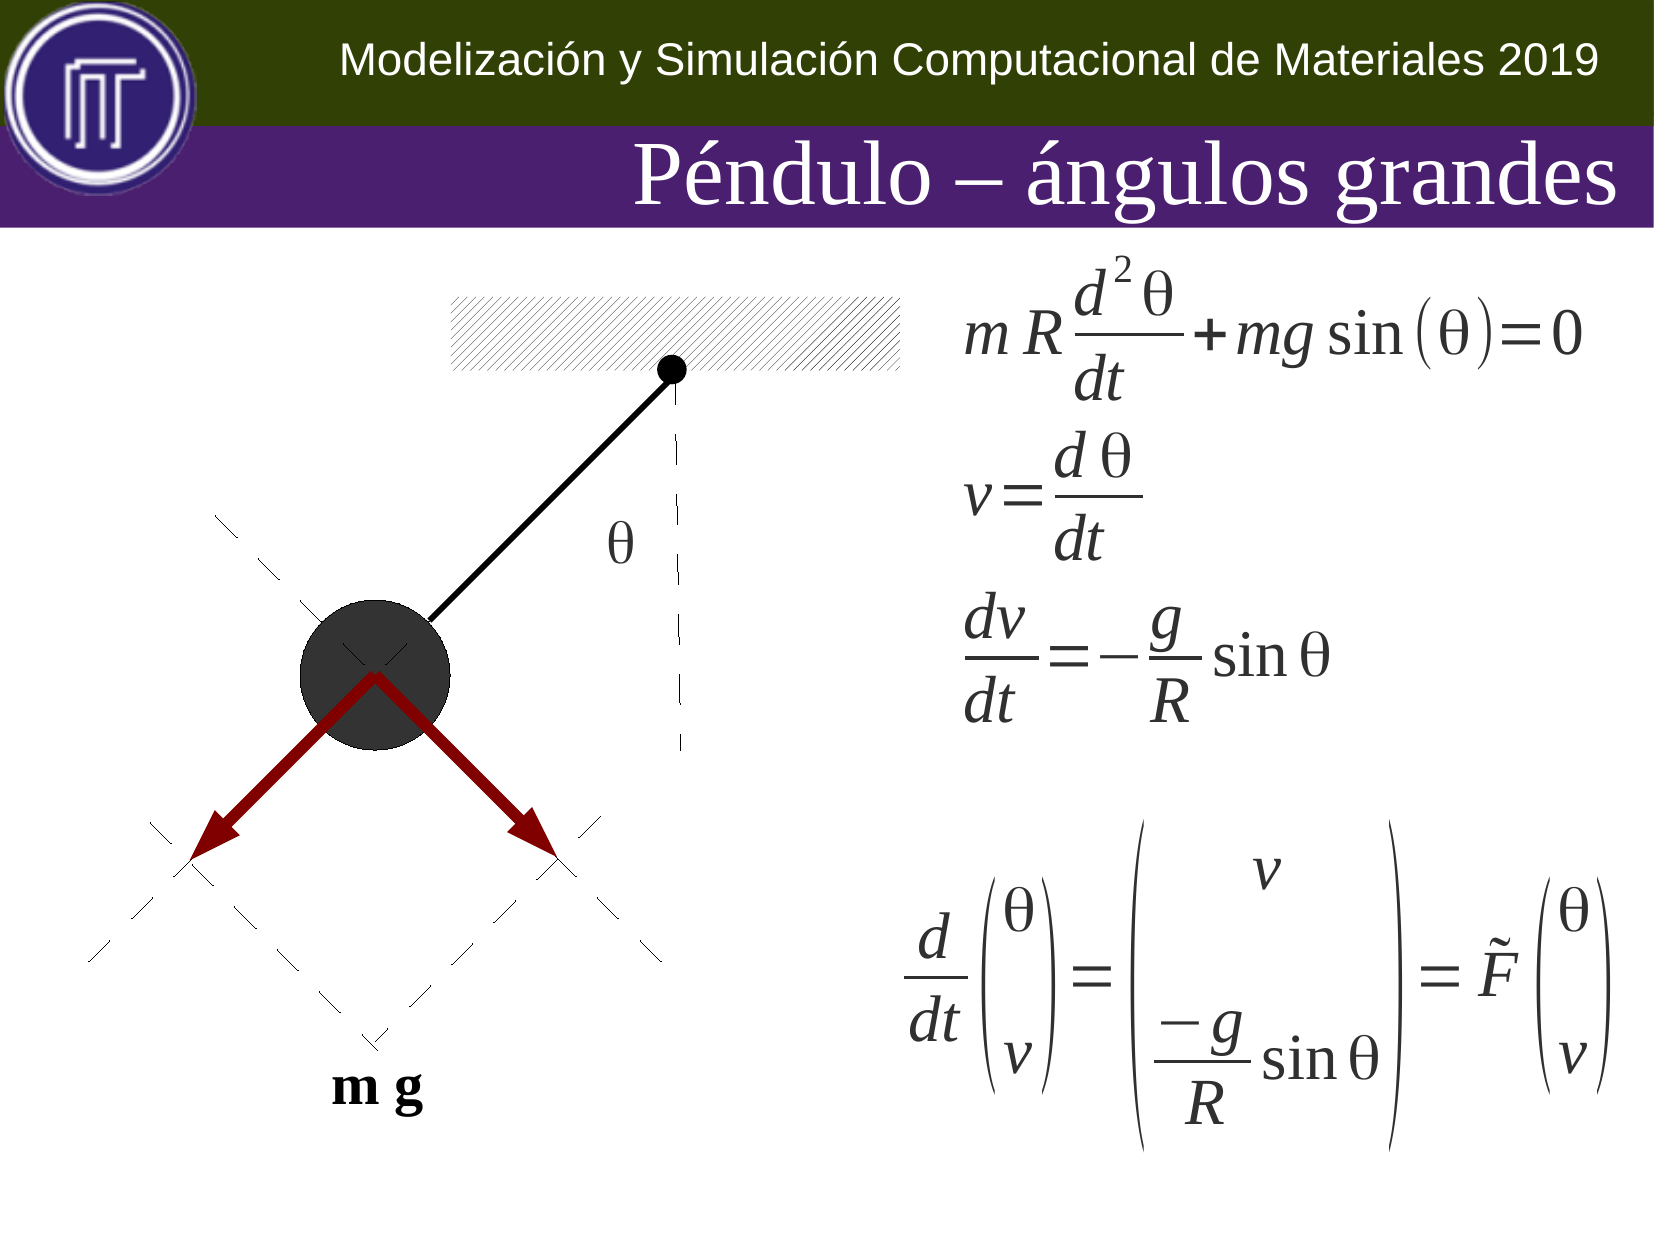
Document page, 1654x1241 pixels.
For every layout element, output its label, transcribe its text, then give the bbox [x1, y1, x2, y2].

picture [2, 0, 197, 196]
text_box Péndulo – ángulos grandes [618, 64, 1654, 283]
chart [600, 517, 642, 567]
text_box [327, 685, 423, 751]
text_box m g [316, 1045, 439, 1125]
chart [955, 283, 1591, 738]
chart [894, 814, 1623, 1156]
text_box [300, 600, 451, 723]
text_box [450, 296, 900, 385]
